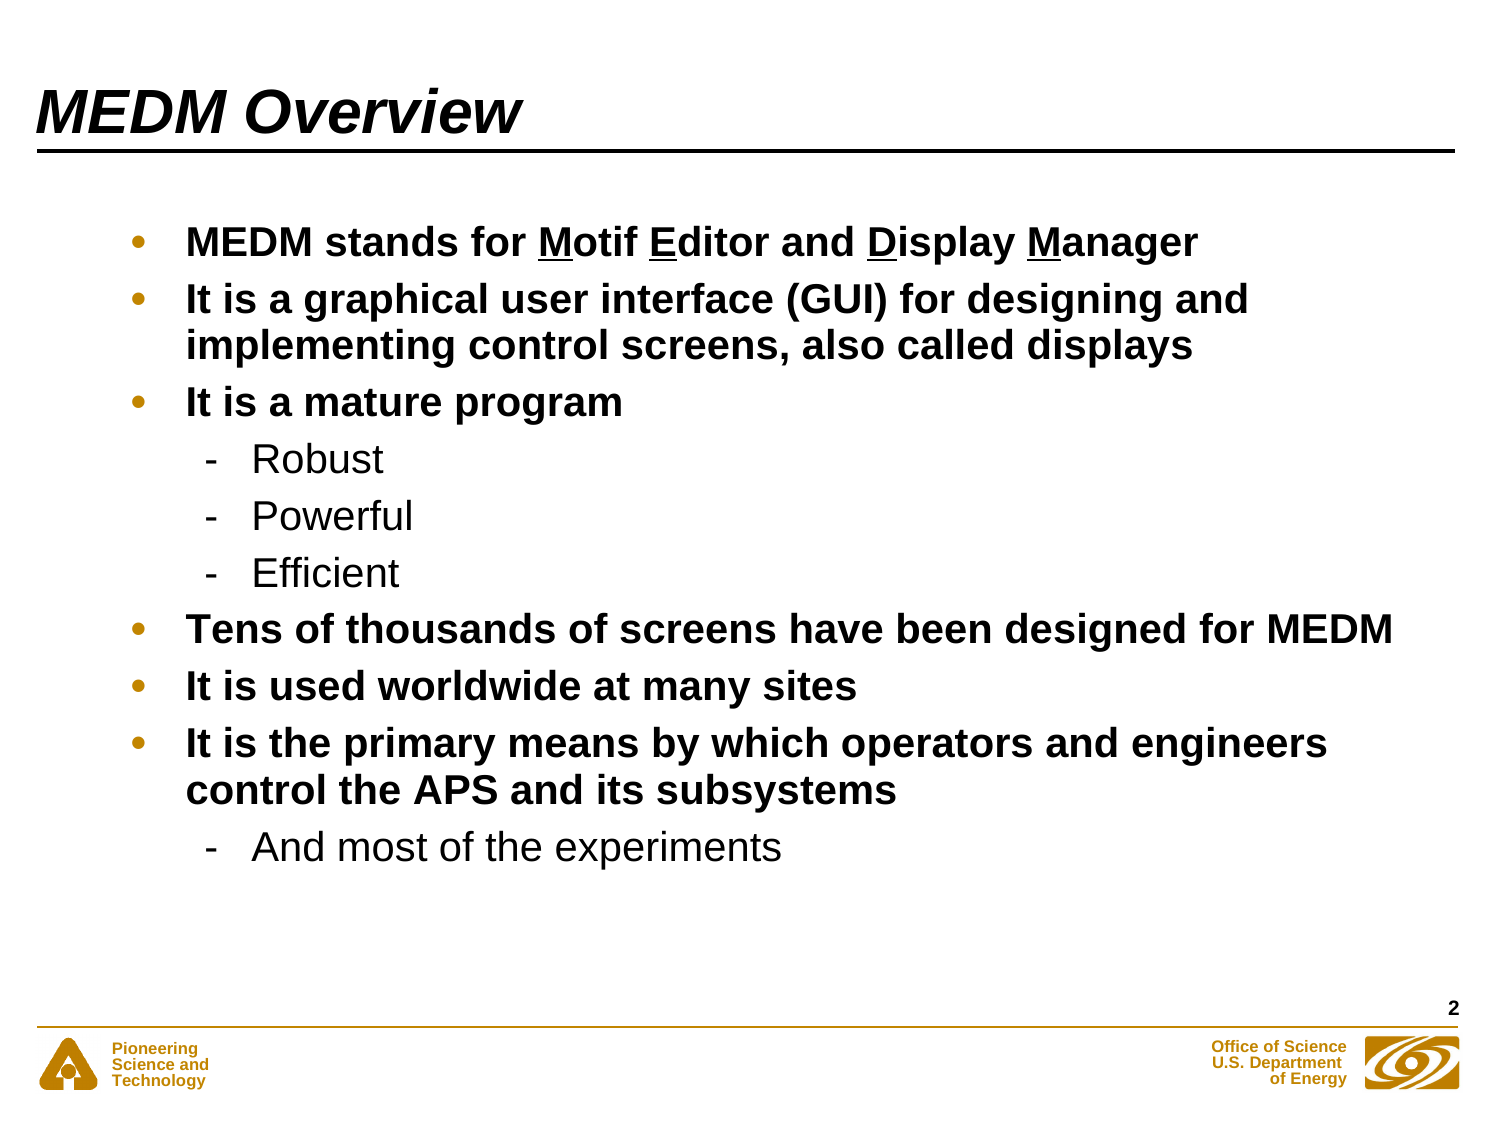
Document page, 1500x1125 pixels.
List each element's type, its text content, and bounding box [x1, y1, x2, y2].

picture [35, 1034, 101, 1094]
list MEDM stands for Motif Editor and Display Manager It is a graphical user interface (GUI) for designing and implementing control screens, also called displays It is a mature program Robust Powerful Efficient Tens of thousands of screens have been designed for MEDM It is used worldwide at many sites It is the primary means by which operators and engineers control the APS and its subsystems And most of the experiments [114, 210, 1459, 916]
title MEDM Overview [21, 75, 1459, 154]
picture [1362, 1032, 1463, 1093]
